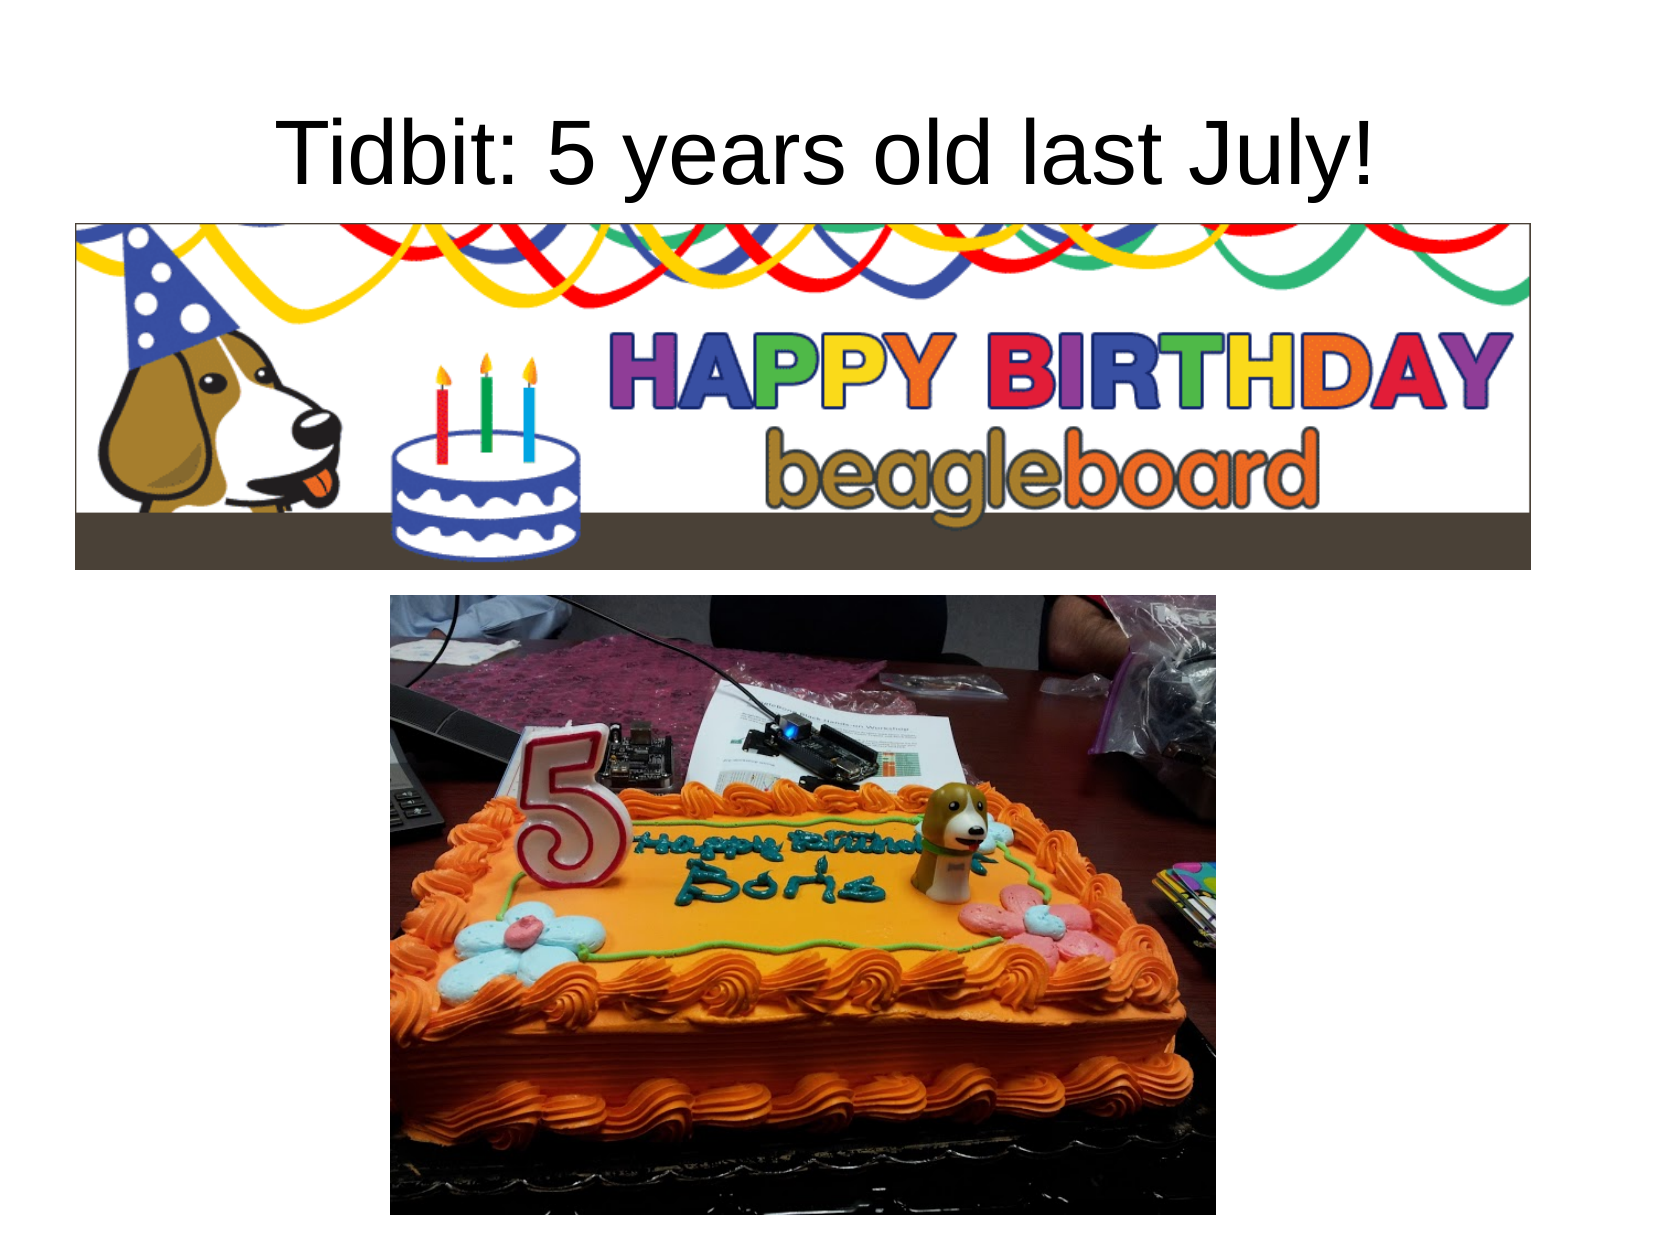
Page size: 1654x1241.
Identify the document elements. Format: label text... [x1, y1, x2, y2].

title Tidbit: 5 years old last July! [82, 49, 1571, 257]
picture [390, 595, 1216, 1216]
picture [75, 223, 1531, 571]
